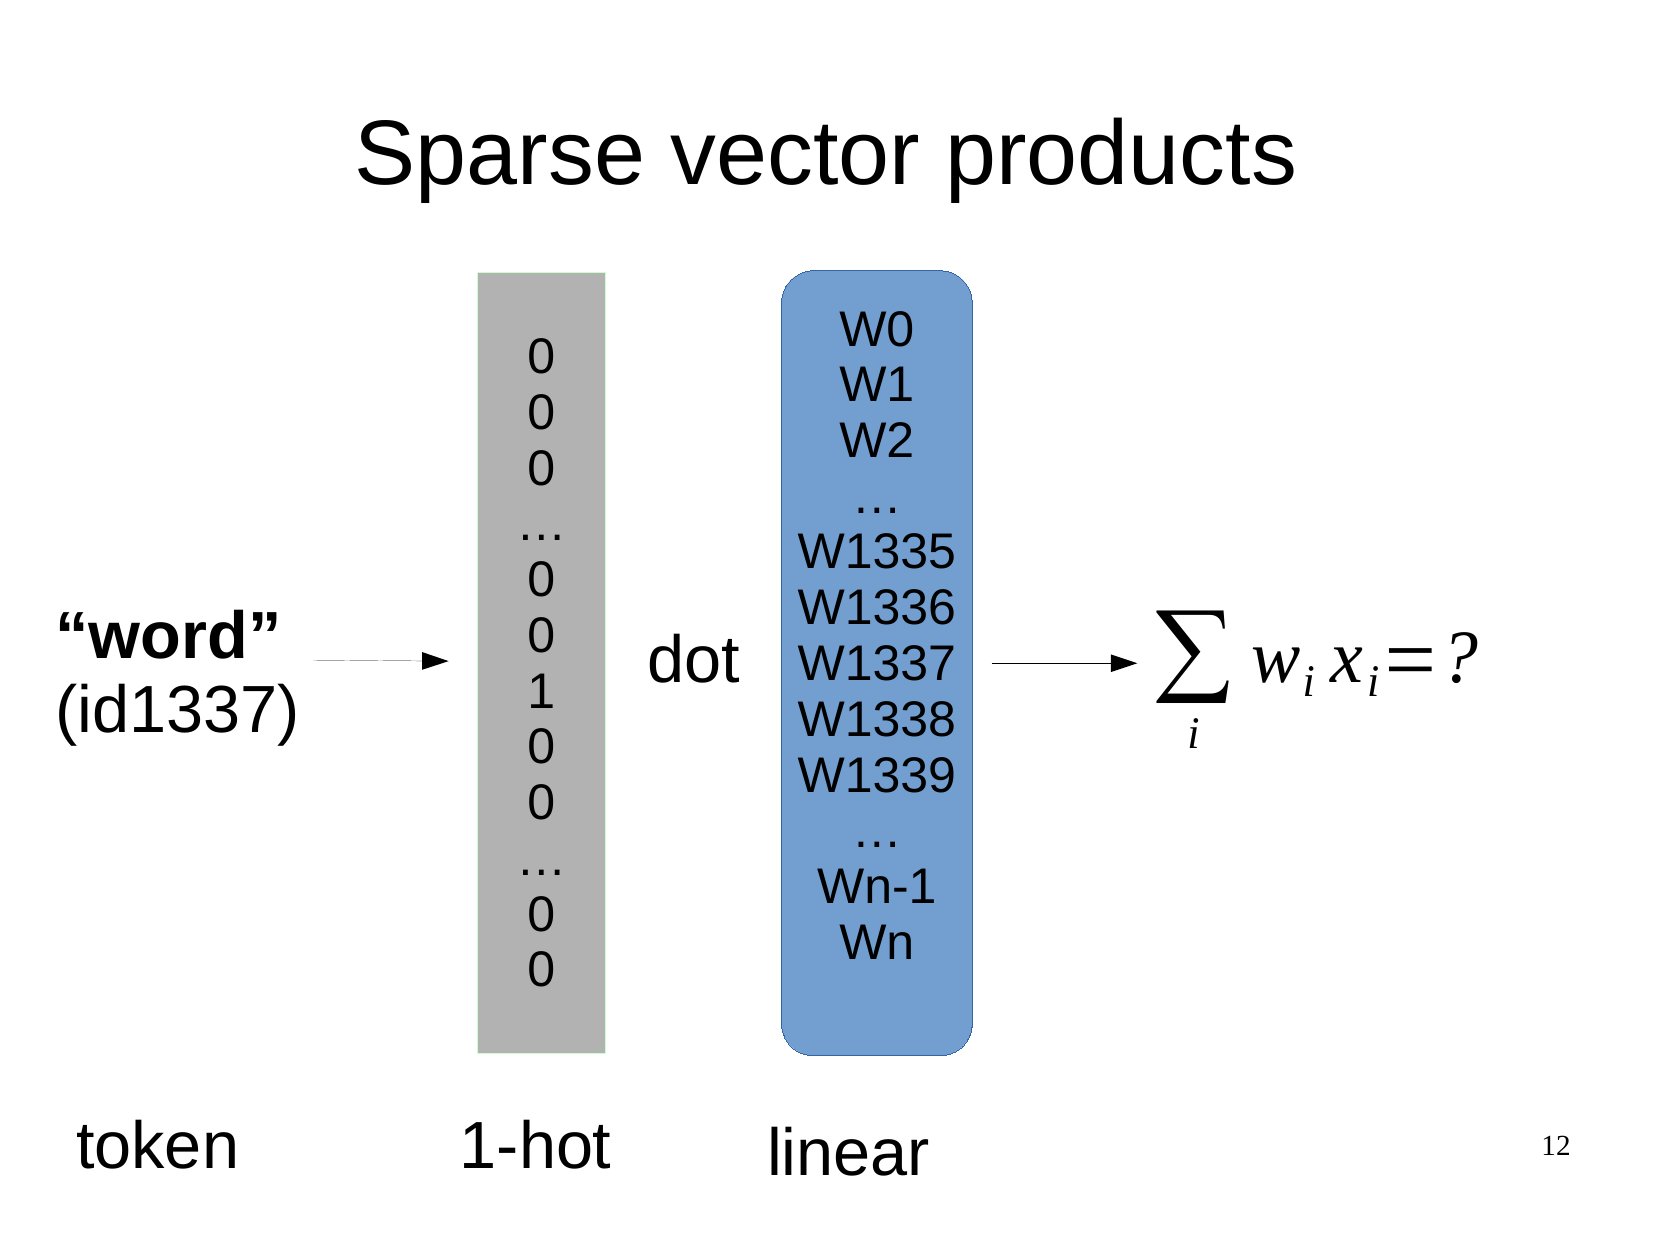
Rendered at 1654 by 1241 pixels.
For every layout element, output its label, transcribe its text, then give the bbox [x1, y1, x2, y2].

text_box 1-hot [445, 1101, 645, 1206]
chart [1131, 602, 1500, 758]
text_box token [61, 1101, 261, 1206]
text_box 0 0 0 … 0 0 1 0 0 … 0 0 [477, 272, 606, 1054]
text_box “word” (id1337) [40, 590, 361, 755]
text_box linear [614, 1107, 1083, 1211]
text_box dot [633, 614, 876, 705]
text_box W0 W1 W2 … W1335 W1336 W1337 W1338 W1339 … Wn-1 Wn [781, 270, 973, 1056]
title Sparse vector products [82, 49, 1571, 257]
